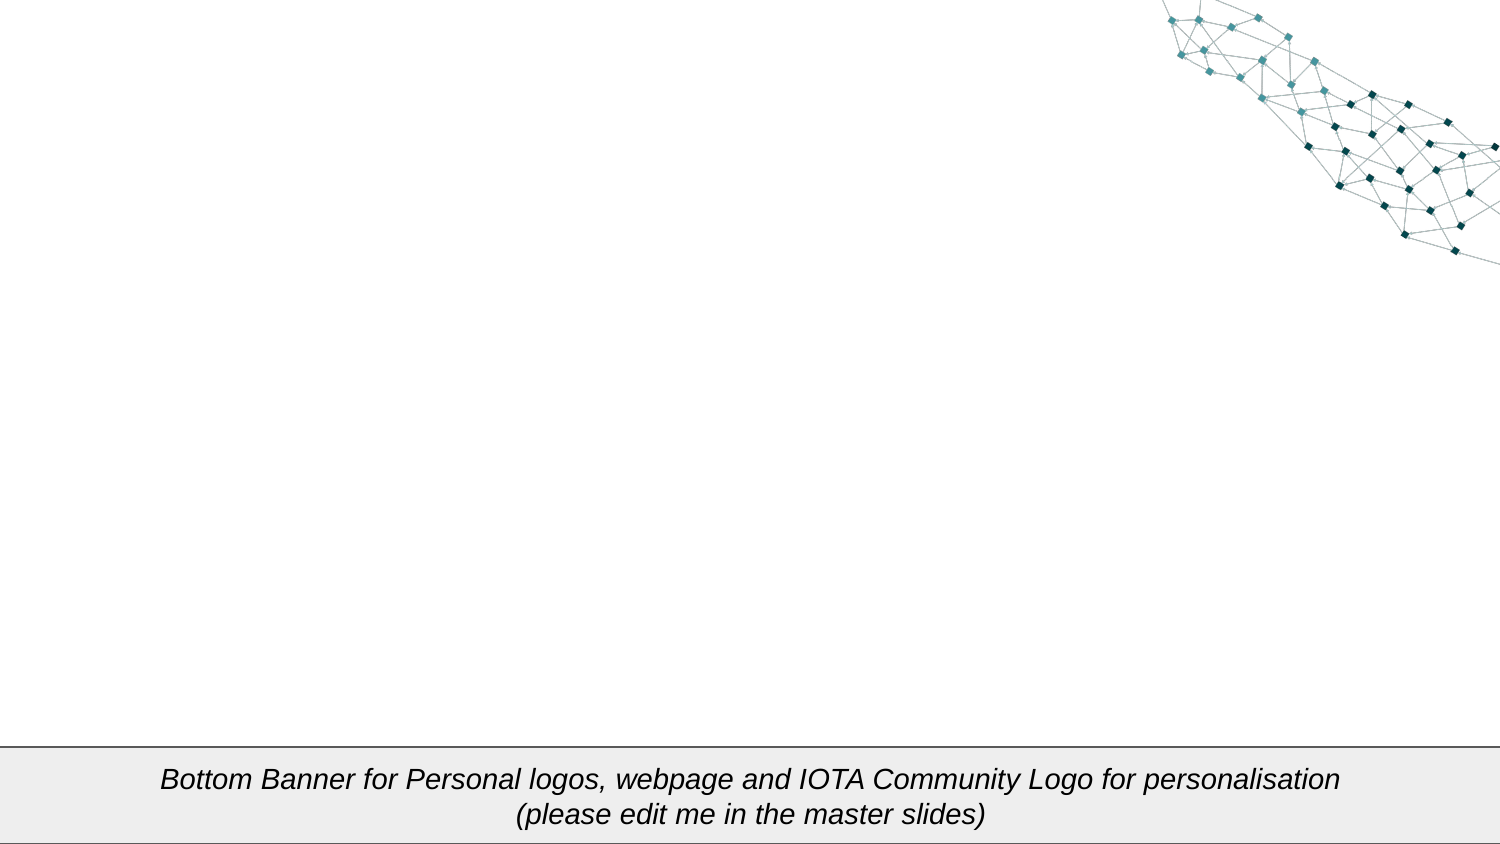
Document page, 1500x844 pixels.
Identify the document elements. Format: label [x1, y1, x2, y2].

picture [1118, 0, 1500, 294]
